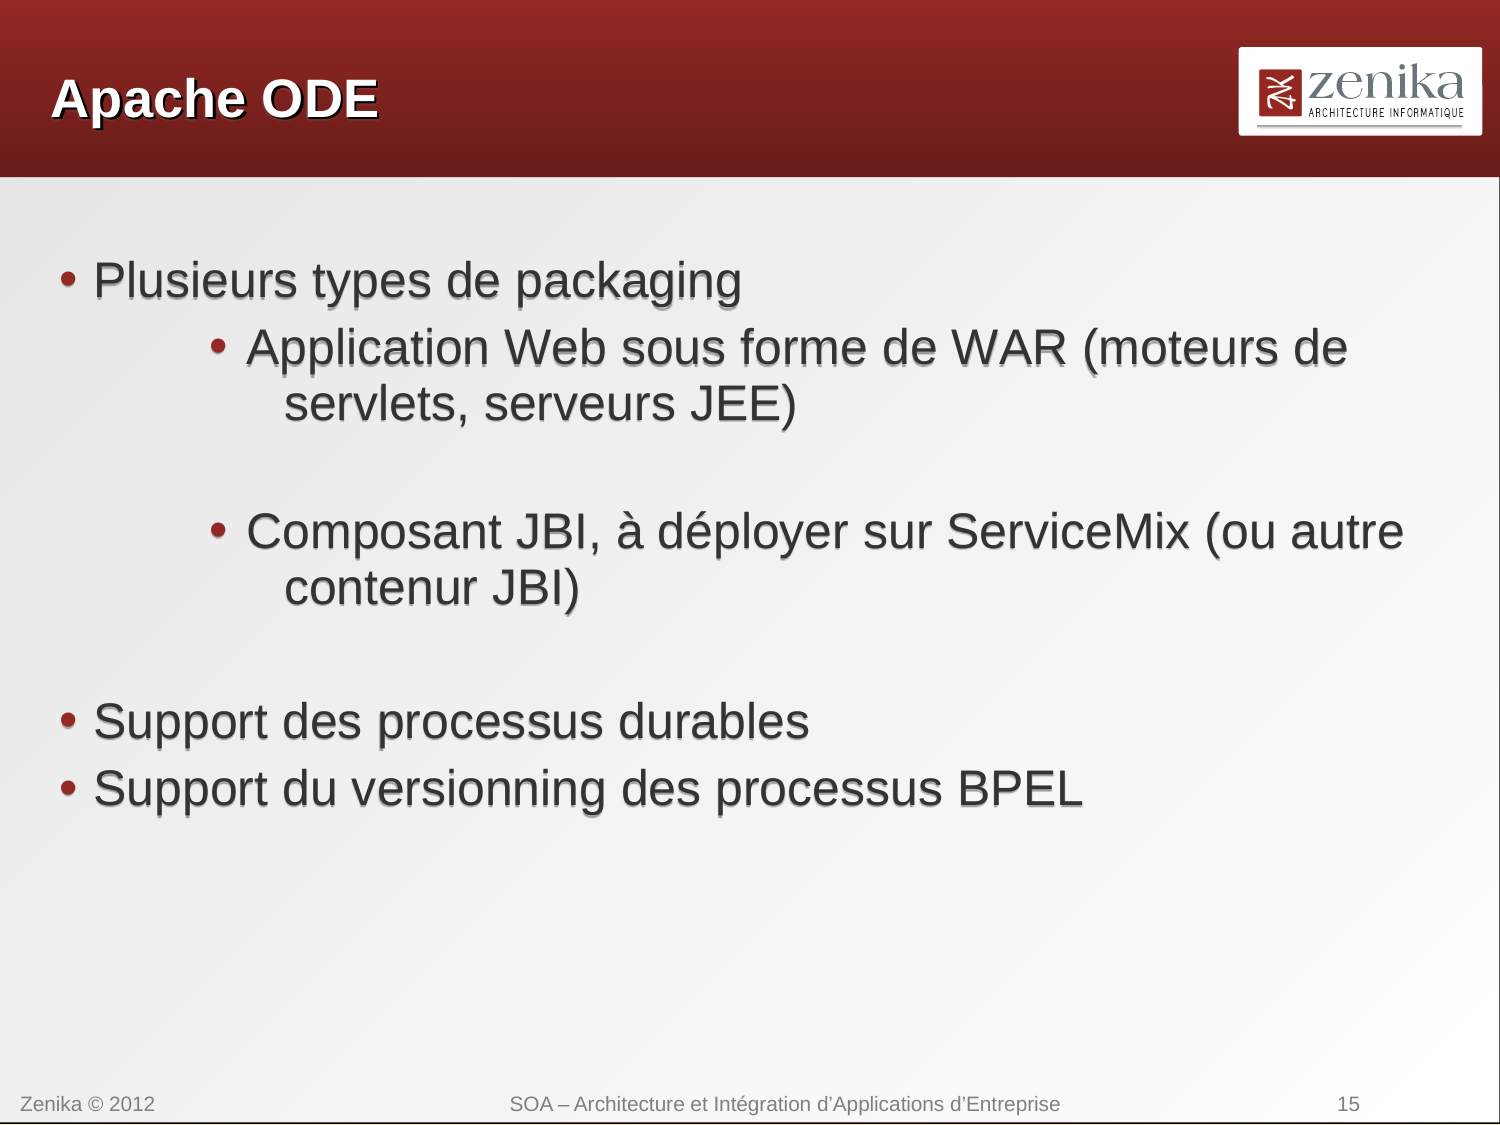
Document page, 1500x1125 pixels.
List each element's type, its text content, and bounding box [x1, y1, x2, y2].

subtitle Plusieurs types de packaging Application Web sous forme de WAR (moteurs de servlets, serveurs JEE) Composant JBI, à déployer sur ServiceMix (ou autre contenur JBI) Support des processus durables Support du versionning des processus BPEL [59, 249, 1444, 1063]
title Apache ODE [50, 22, 1206, 172]
